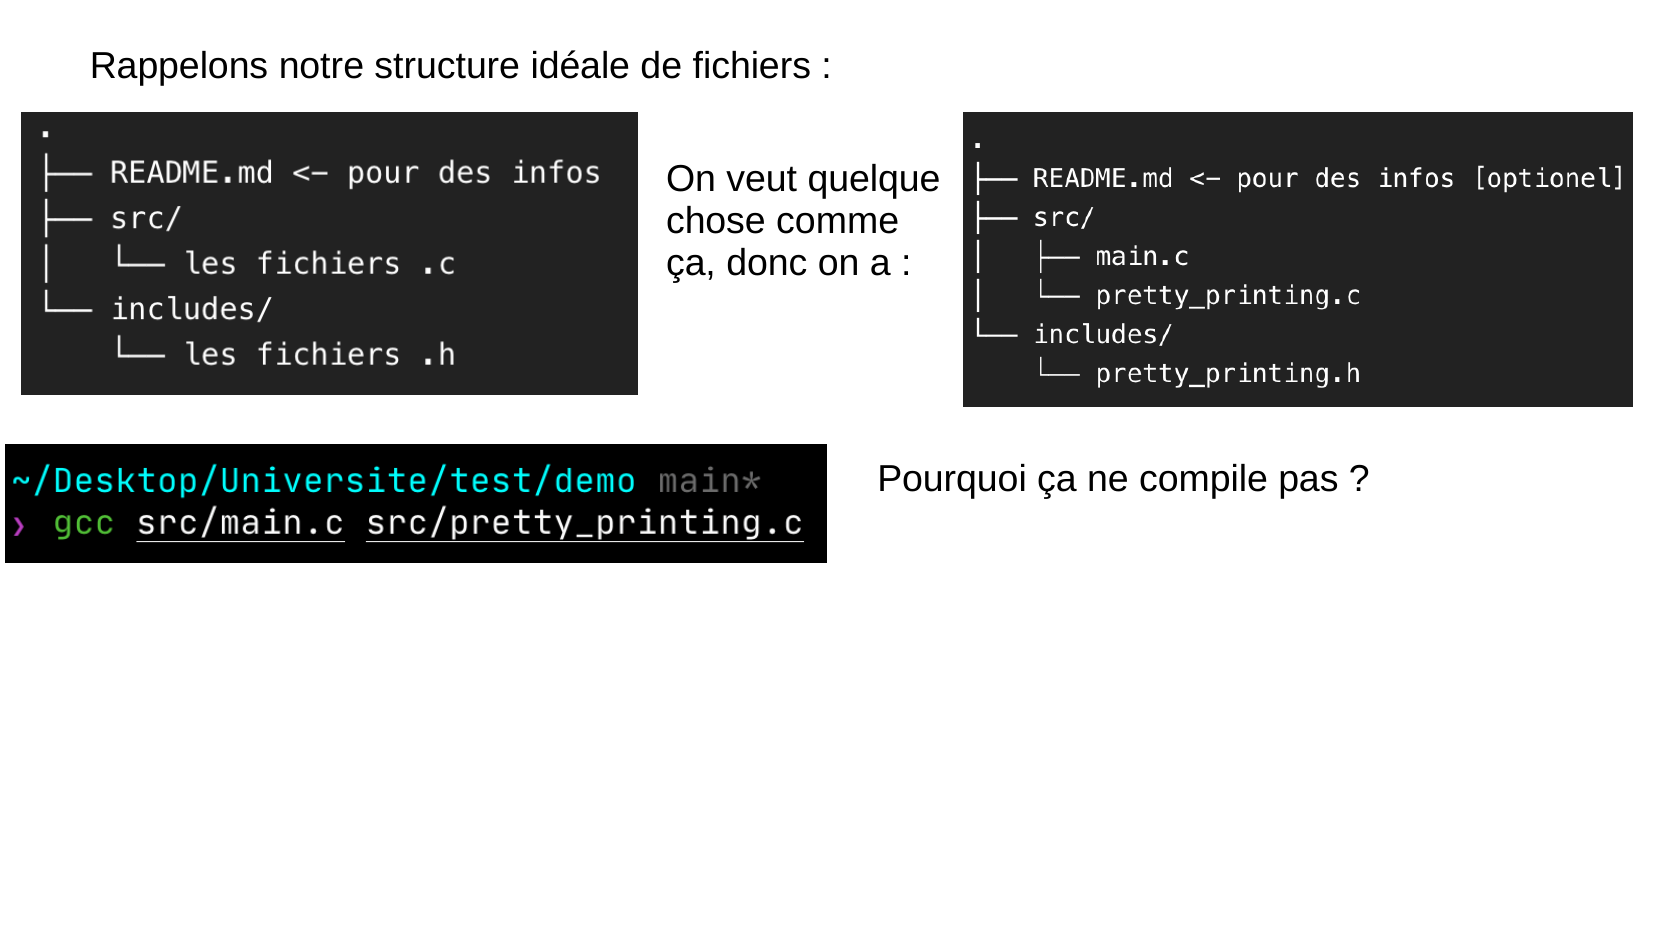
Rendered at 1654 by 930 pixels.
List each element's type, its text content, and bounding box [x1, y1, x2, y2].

picture [963, 112, 1633, 407]
picture [21, 112, 638, 395]
text_box Pourquoi ça ne compile pas ? [862, 449, 1651, 563]
picture [5, 444, 827, 563]
text_box On veut quelque chose comme ça, donc on a : [651, 150, 961, 376]
text_box Rappelons notre structure idéale de fichiers : [75, 37, 1613, 151]
